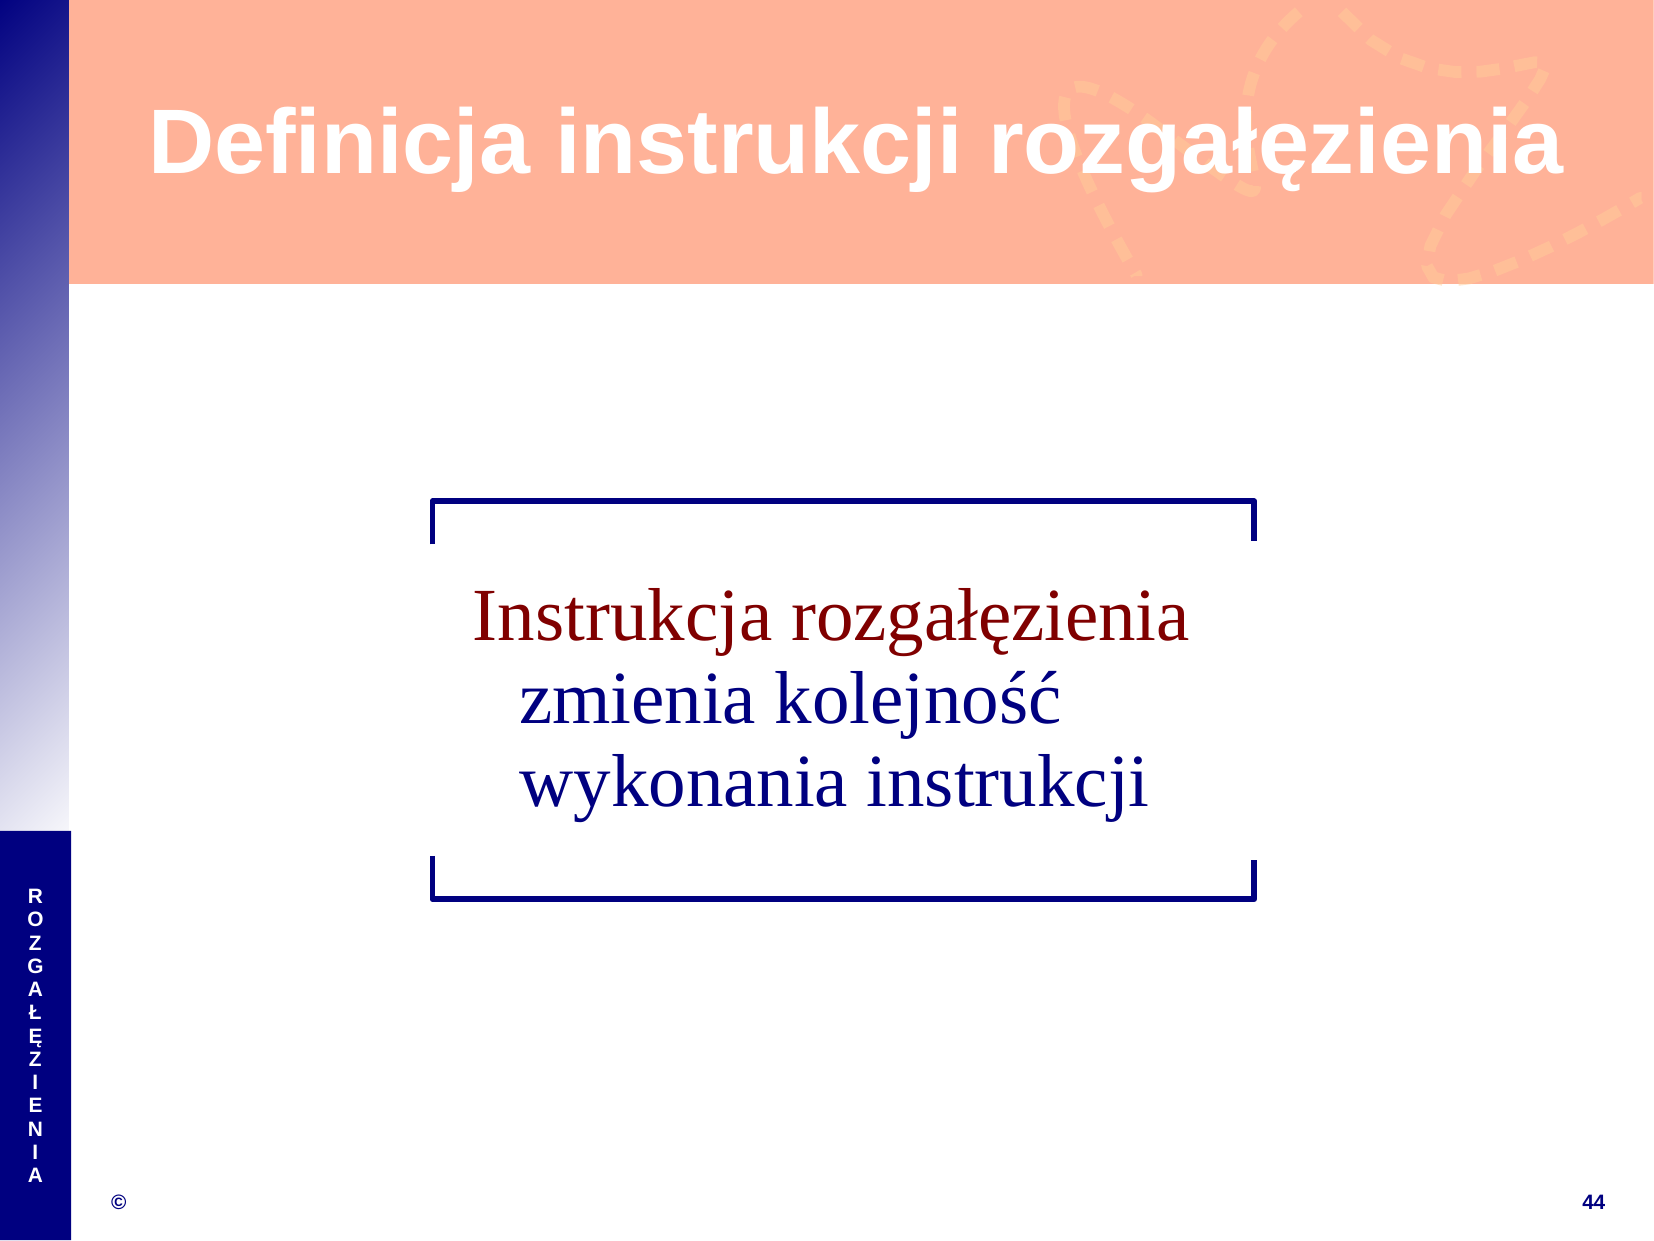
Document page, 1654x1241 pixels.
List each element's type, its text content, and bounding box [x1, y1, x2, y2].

title Definicja instrukcji rozgałęzienia [97, 37, 1617, 246]
text_box R O Z G A Ł Ę Z I E N I A [0, 830, 71, 1241]
text_box Instrukcja rozgałęzienia zmienia kolejność wykonania instrukcji [447, 472, 1240, 925]
